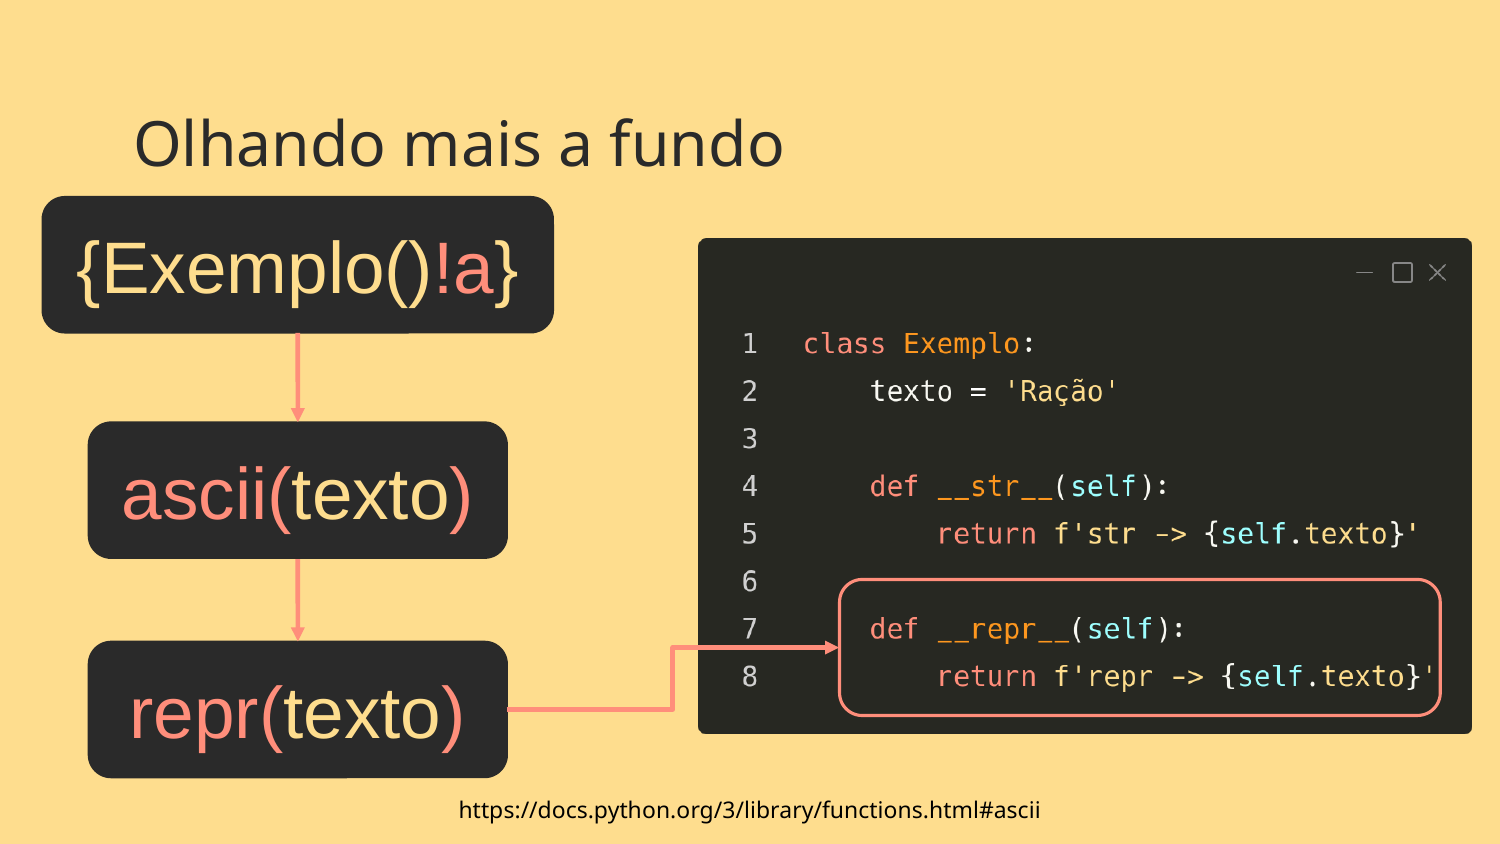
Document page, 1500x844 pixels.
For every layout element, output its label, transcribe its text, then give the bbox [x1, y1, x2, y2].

text_box https://docs.python.org/3/library/functions.html#ascii [0, 780, 1500, 838]
title Olhando mais a fundo [118, 88, 1142, 188]
text_box repr(texto) [88, 641, 508, 778]
picture [842, 582, 1438, 713]
text_box {Exemplo()!a} [42, 196, 554, 333]
text_box ascii(texto) [88, 422, 508, 559]
picture [698, 238, 1472, 734]
